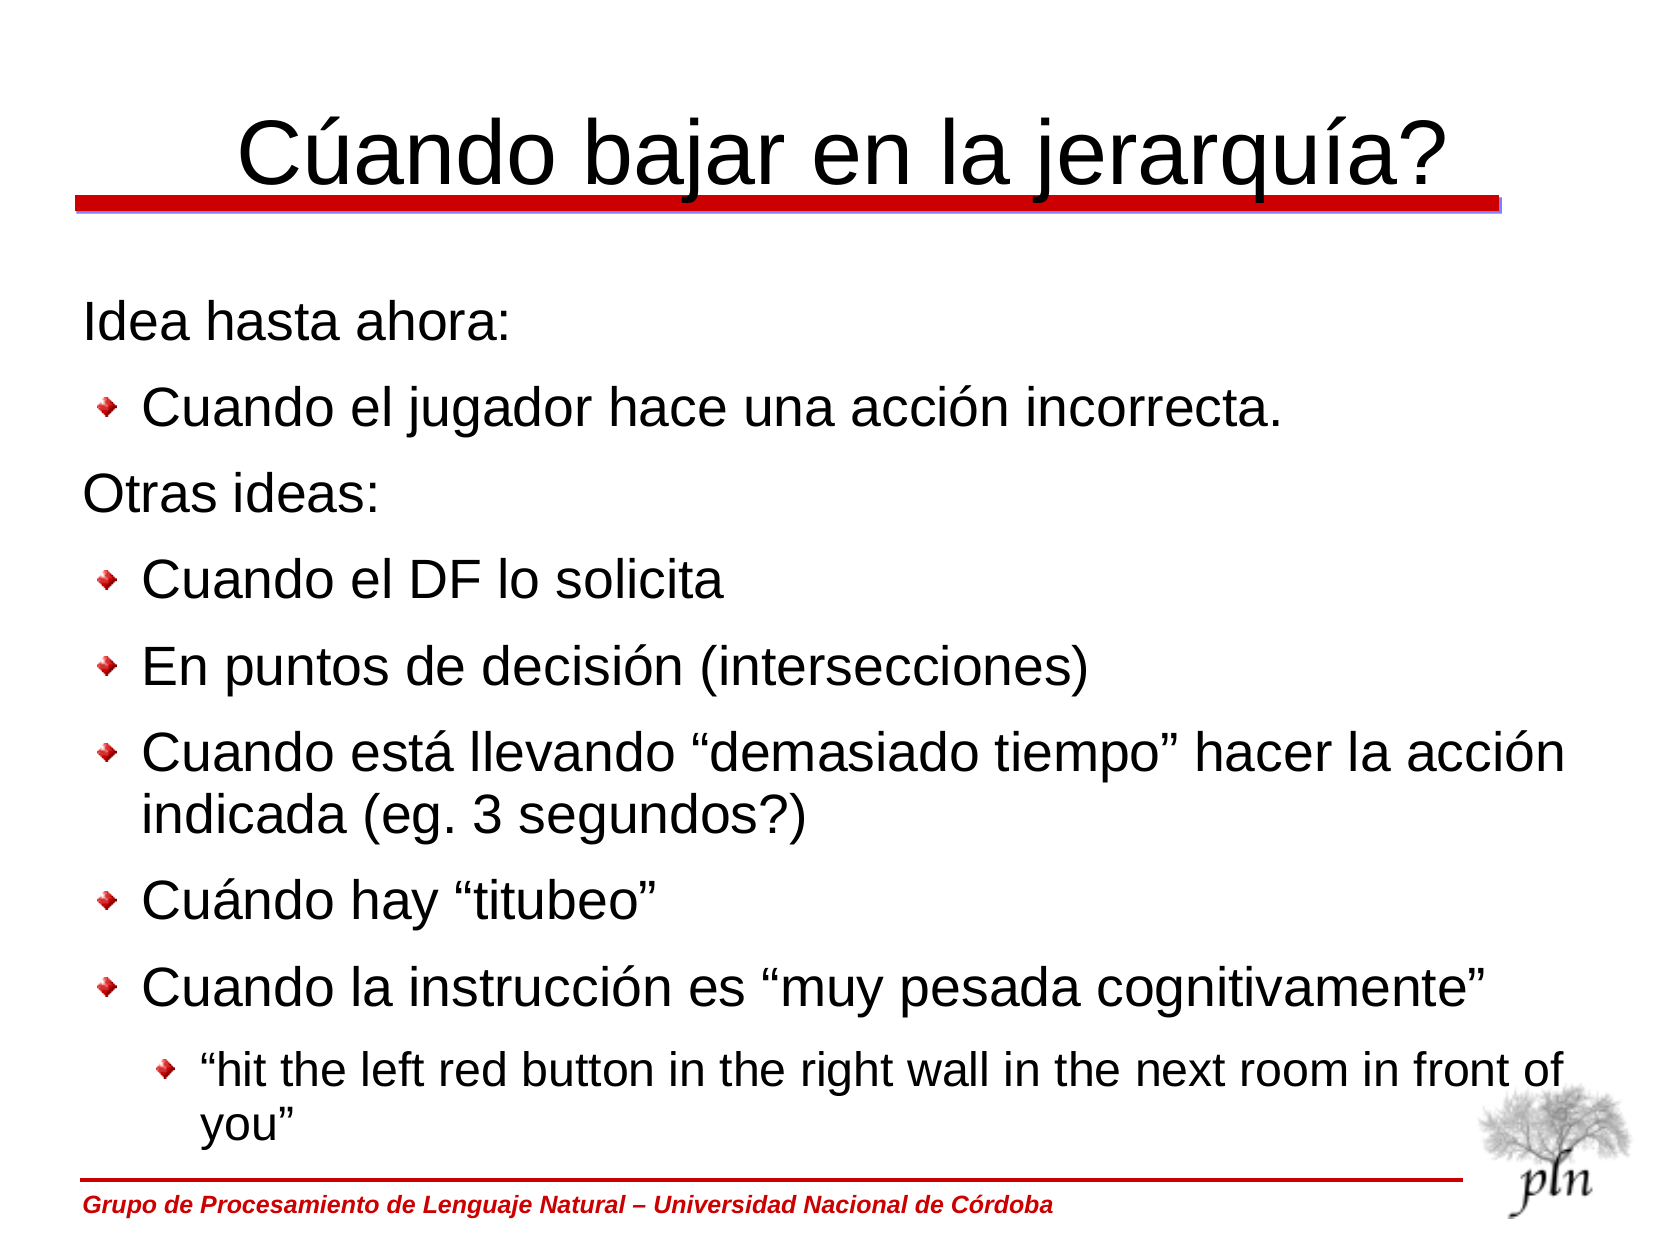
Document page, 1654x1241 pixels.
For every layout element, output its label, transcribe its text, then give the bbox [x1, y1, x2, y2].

picture [1477, 1083, 1635, 1219]
list Idea hasta ahora: Cuando el jugador hace una acción incorrecta. Otras ideas: Cuando el DF lo solicita En puntos de decisión (intersecciones) Cuando está llevando “demasiado tiempo” hacer la acción indicada (eg. 3 segundos?) Cuándo hay “titubeo” Cuando la instrucción es “muy pesada cognitivamente” “hit the left red button in the right wall in the next room in front of you” [82, 290, 1571, 1163]
title Cúando bajar en la jerarquía? [82, 49, 1571, 257]
